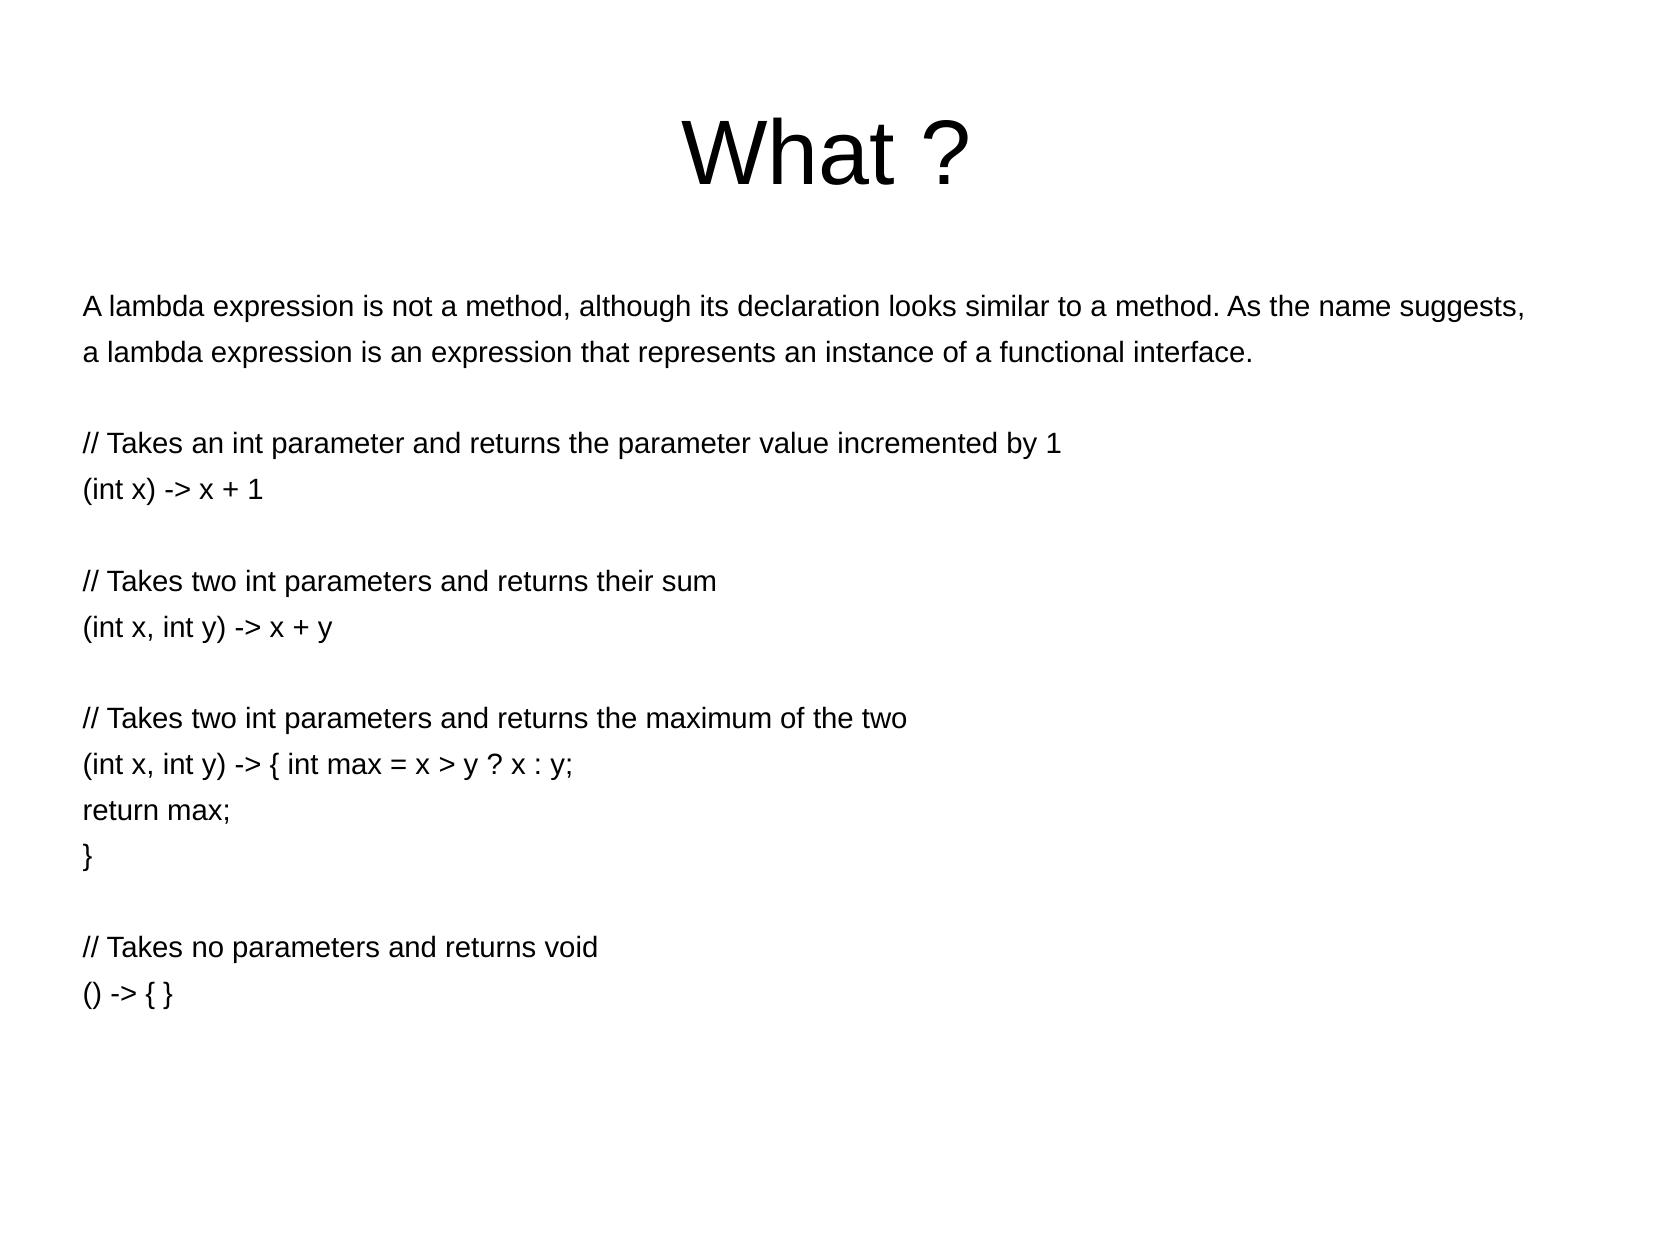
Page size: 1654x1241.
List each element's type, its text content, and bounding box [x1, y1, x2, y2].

title What ? [82, 49, 1571, 257]
list A lambda expression is not a method, although its declaration looks similar to a method. As the name suggests, a lambda expression is an expression that represents an instance of a functional interface. // Takes an int parameter and returns the parameter value incremented by 1 (int x) -> x + 1 // Takes two int parameters and returns their sum (int x, int y) -> x + y // Takes two int parameters and returns the maximum of the two (int x, int y) -> { int max = x > y ? x : y; return max; } // Takes no parameters and returns void () -> { } [82, 290, 1571, 1010]
